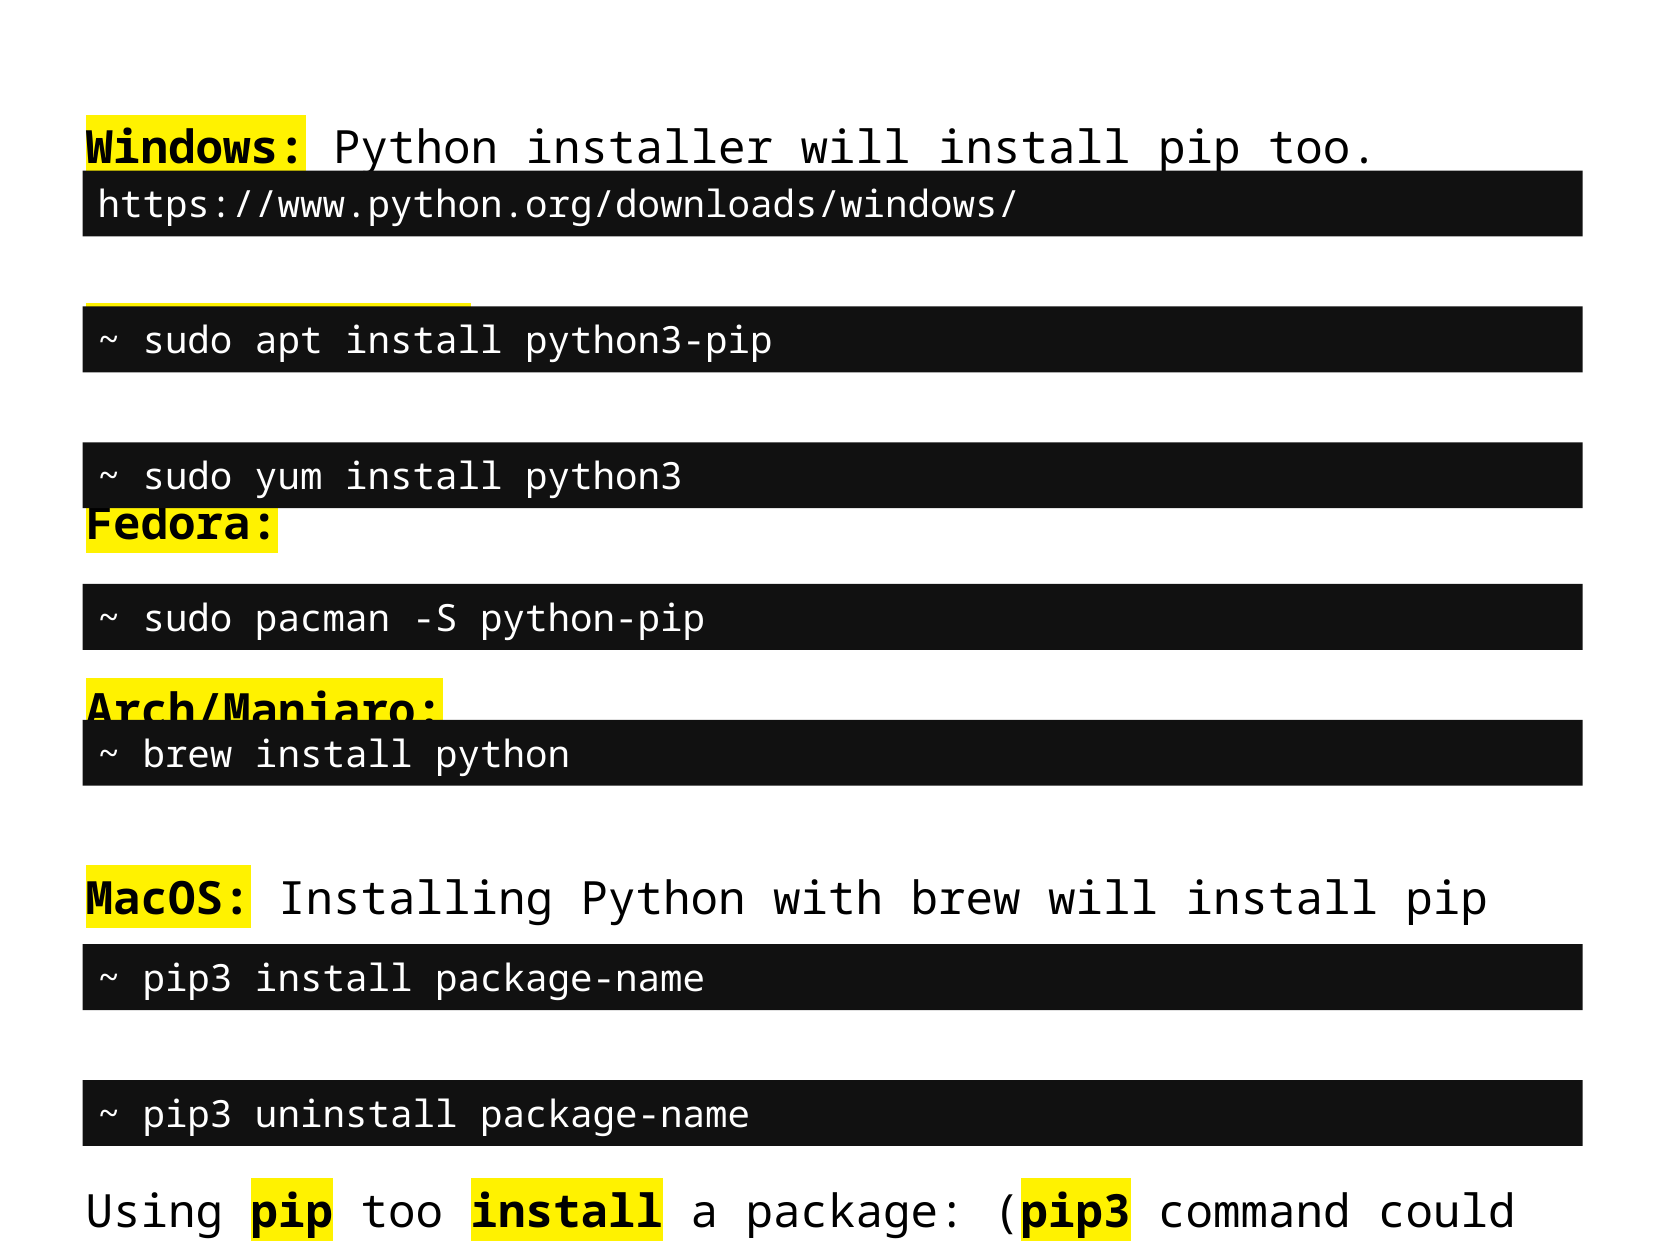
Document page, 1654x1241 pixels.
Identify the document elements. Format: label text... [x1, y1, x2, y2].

text_box ~ pip3 install package-name [82, 944, 1583, 997]
text_box ~ sudo pacman -S python-pip [82, 583, 1583, 637]
text_box https://www.python.org/downloads/windows/ [82, 170, 1583, 224]
text_box Windows: Python installer will install pip too. Ubuntu/Debian: Fedora: Arch/Manjaro: MacOS: Installing Python with brew will install pip too. Using pip too install a package: (pip3 command could be pip in some OSes like Windows, in Ubuntu it is pip3) uninstalling a package: [70, 107, 1571, 1084]
text_box ~ sudo yum install python3 [82, 442, 1583, 495]
text_box ~ brew install python [82, 719, 1583, 773]
text_box ~ sudo apt install python3-pip [82, 306, 1583, 359]
text_box ~ pip3 uninstall package-name [82, 1080, 1583, 1133]
